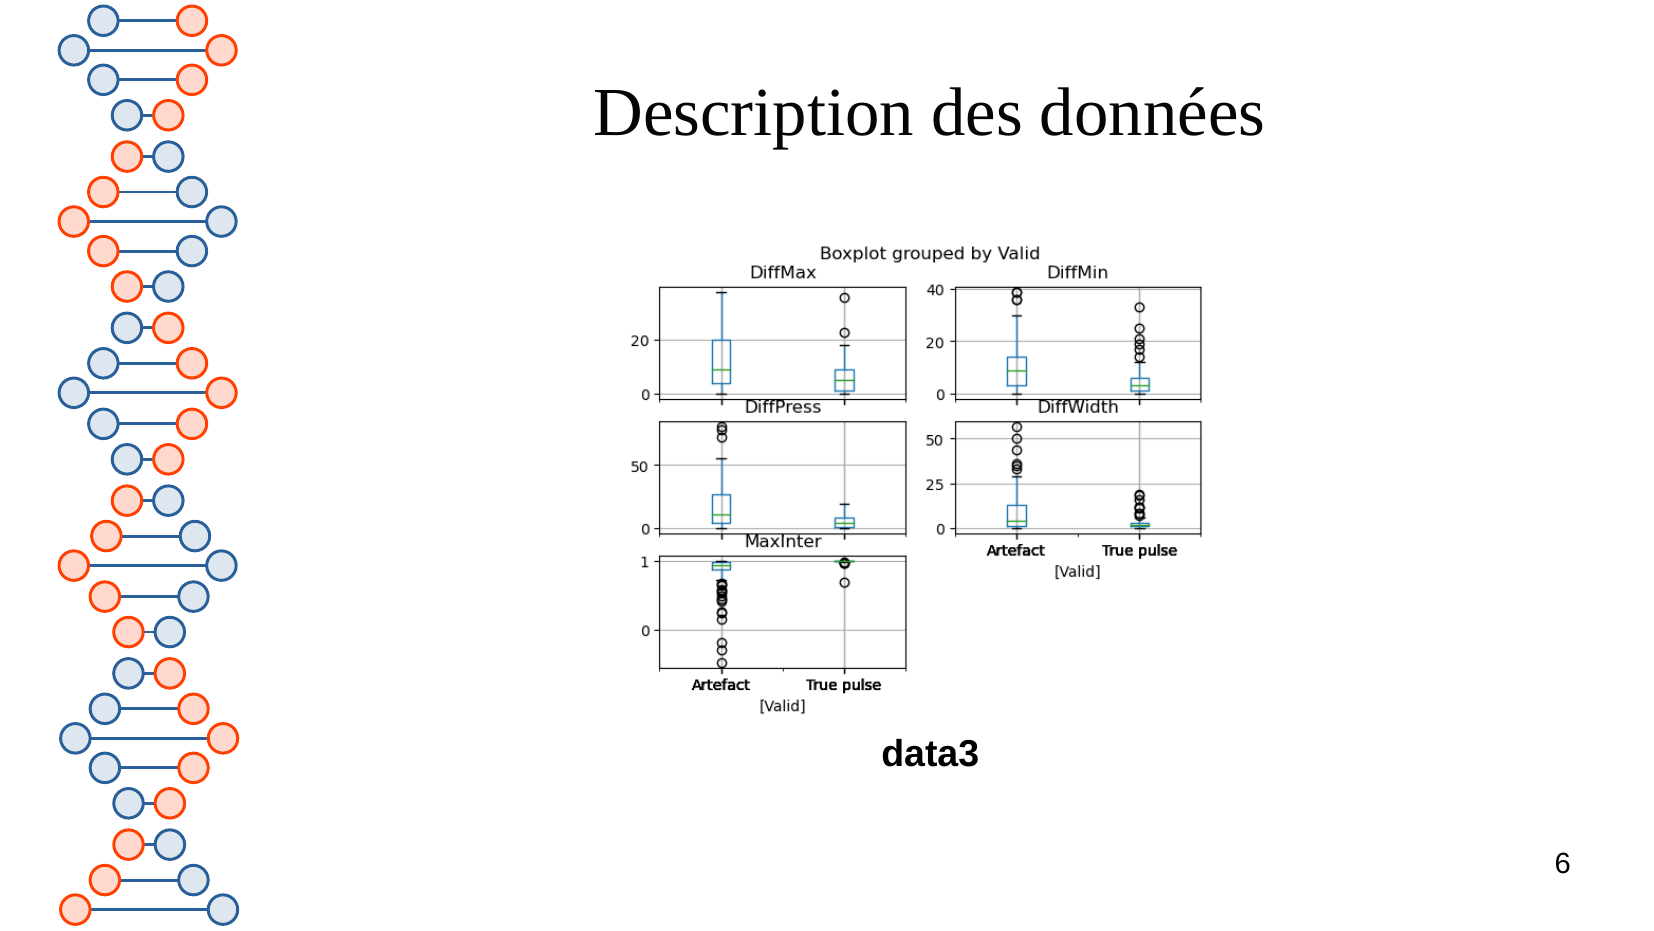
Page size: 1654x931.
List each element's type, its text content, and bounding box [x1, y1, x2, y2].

picture [620, 236, 1211, 724]
text_box data3 [856, 725, 1004, 783]
title Description des données [265, 35, 1595, 189]
